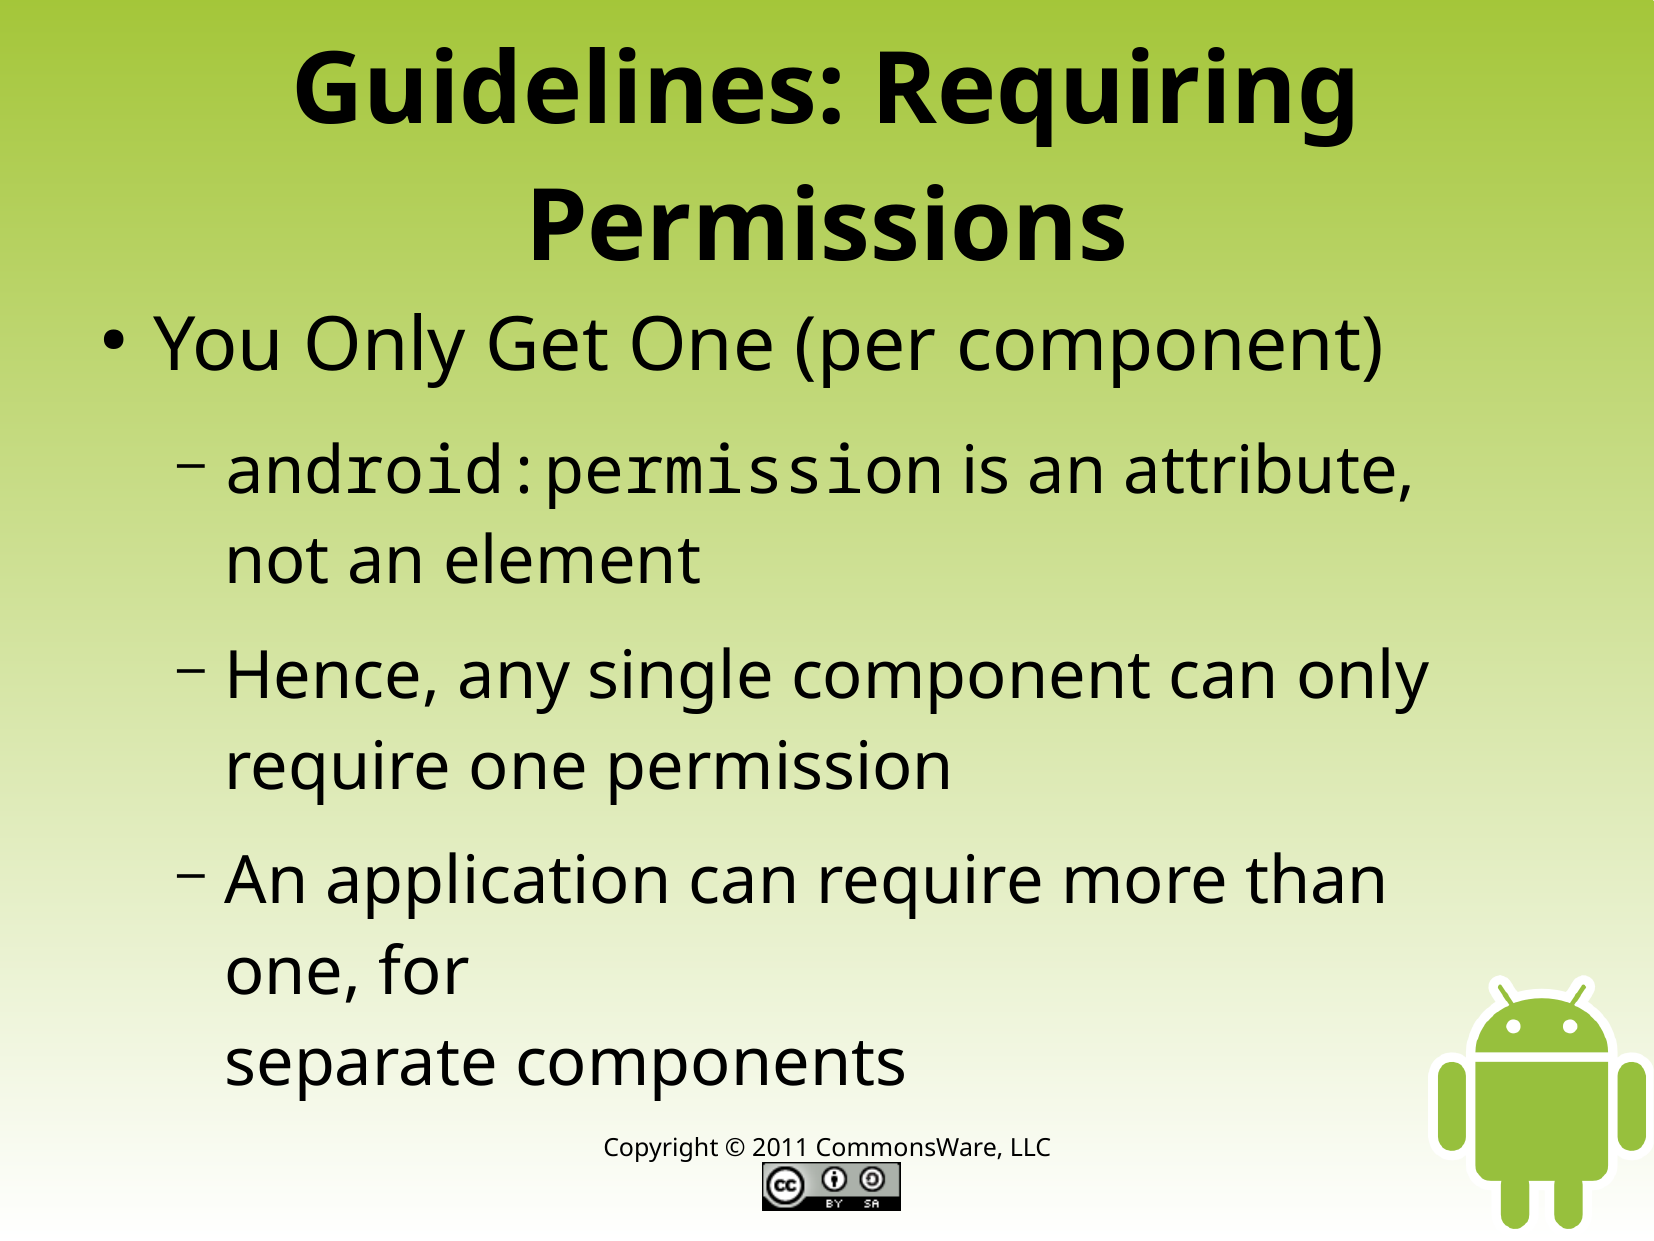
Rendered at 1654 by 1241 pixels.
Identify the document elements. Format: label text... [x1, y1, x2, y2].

list You Only Get One (per component) android:permission is an attribute, not an element Hence, any single component can only require one permission An application can require more than one, for separate components [82, 290, 1538, 1088]
picture [762, 1162, 901, 1211]
picture [1428, 975, 1654, 1238]
title Guidelines: Requiring Permissions [82, 49, 1571, 257]
